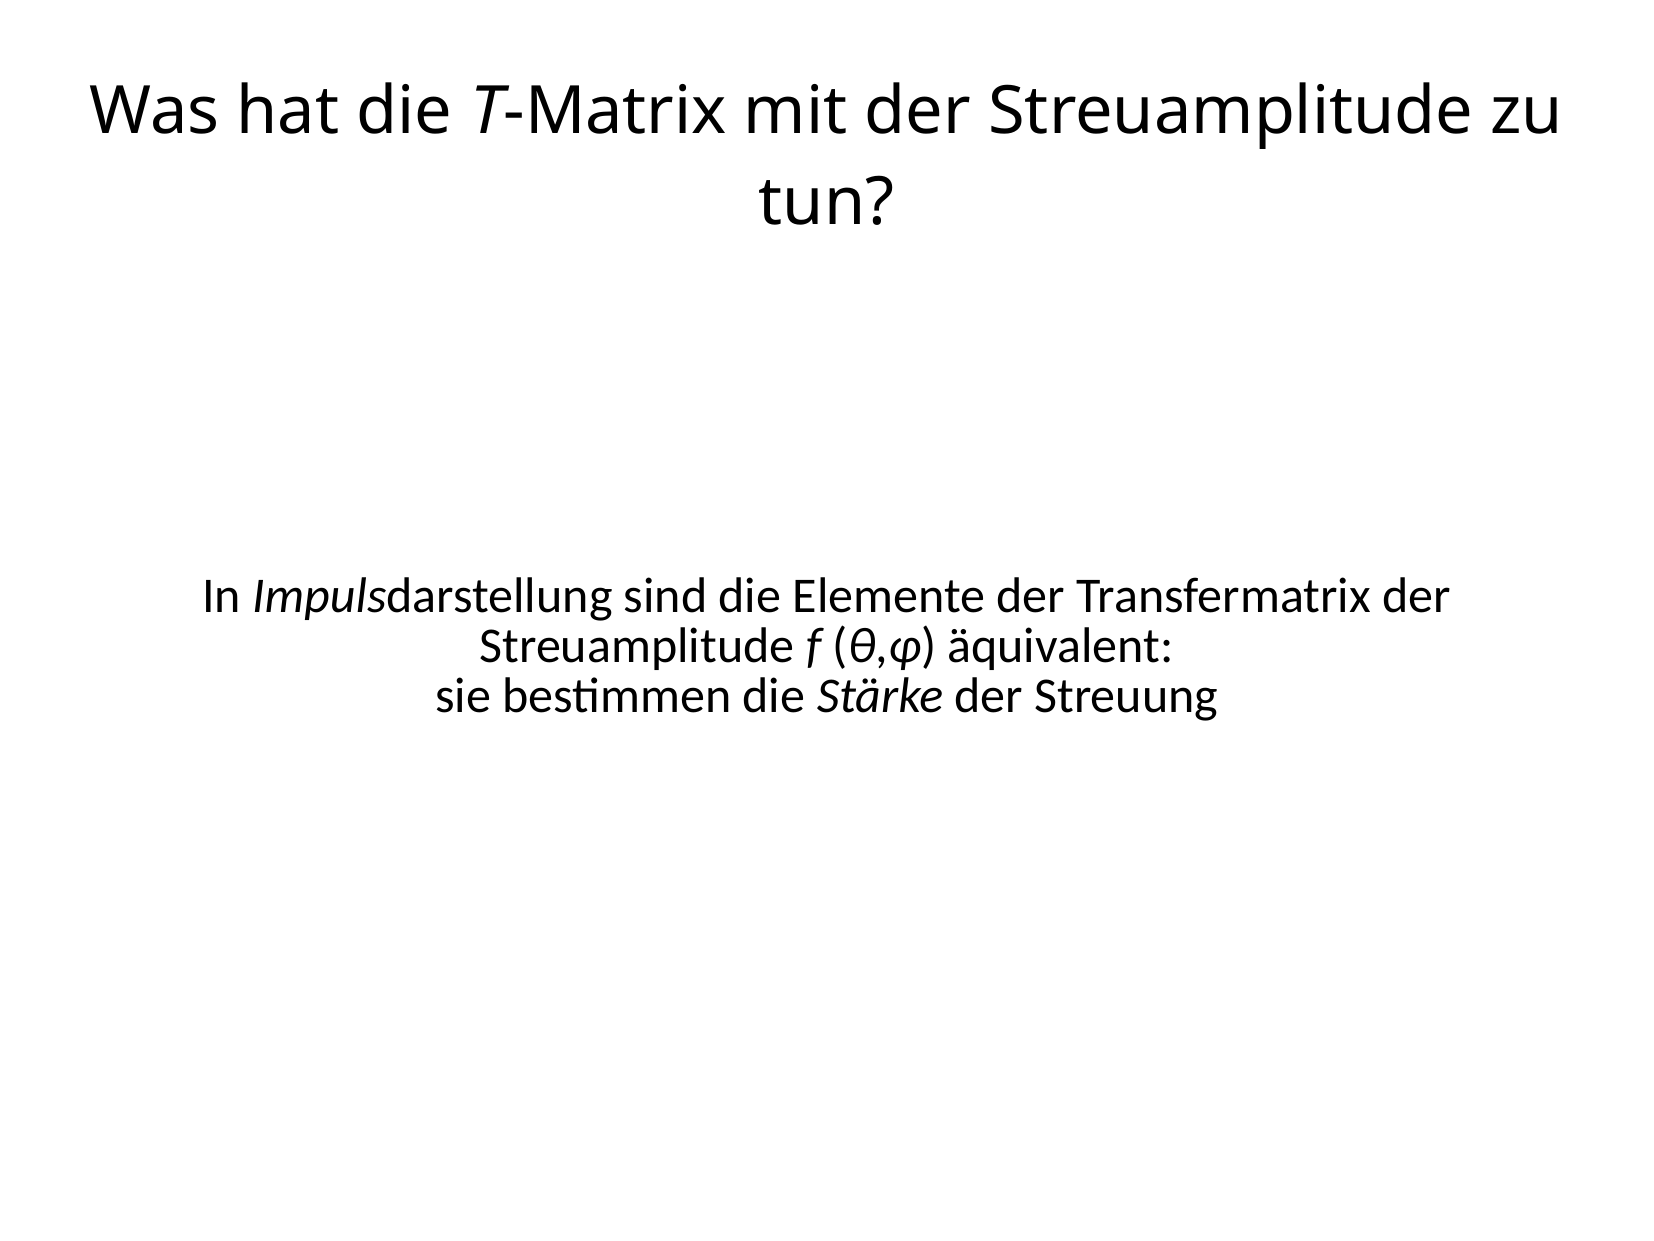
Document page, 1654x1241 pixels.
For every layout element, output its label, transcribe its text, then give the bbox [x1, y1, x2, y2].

title Was hat die T-Matrix mit der Streuamplitude zu tun? [82, 49, 1571, 257]
subtitle In Impulsdarstellung sind die Elemente der Transfermatrix der Streuamplitude f (θ,φ) äquivalent: sie bestimmen die Stärke der Streuung [82, 290, 1571, 1010]
